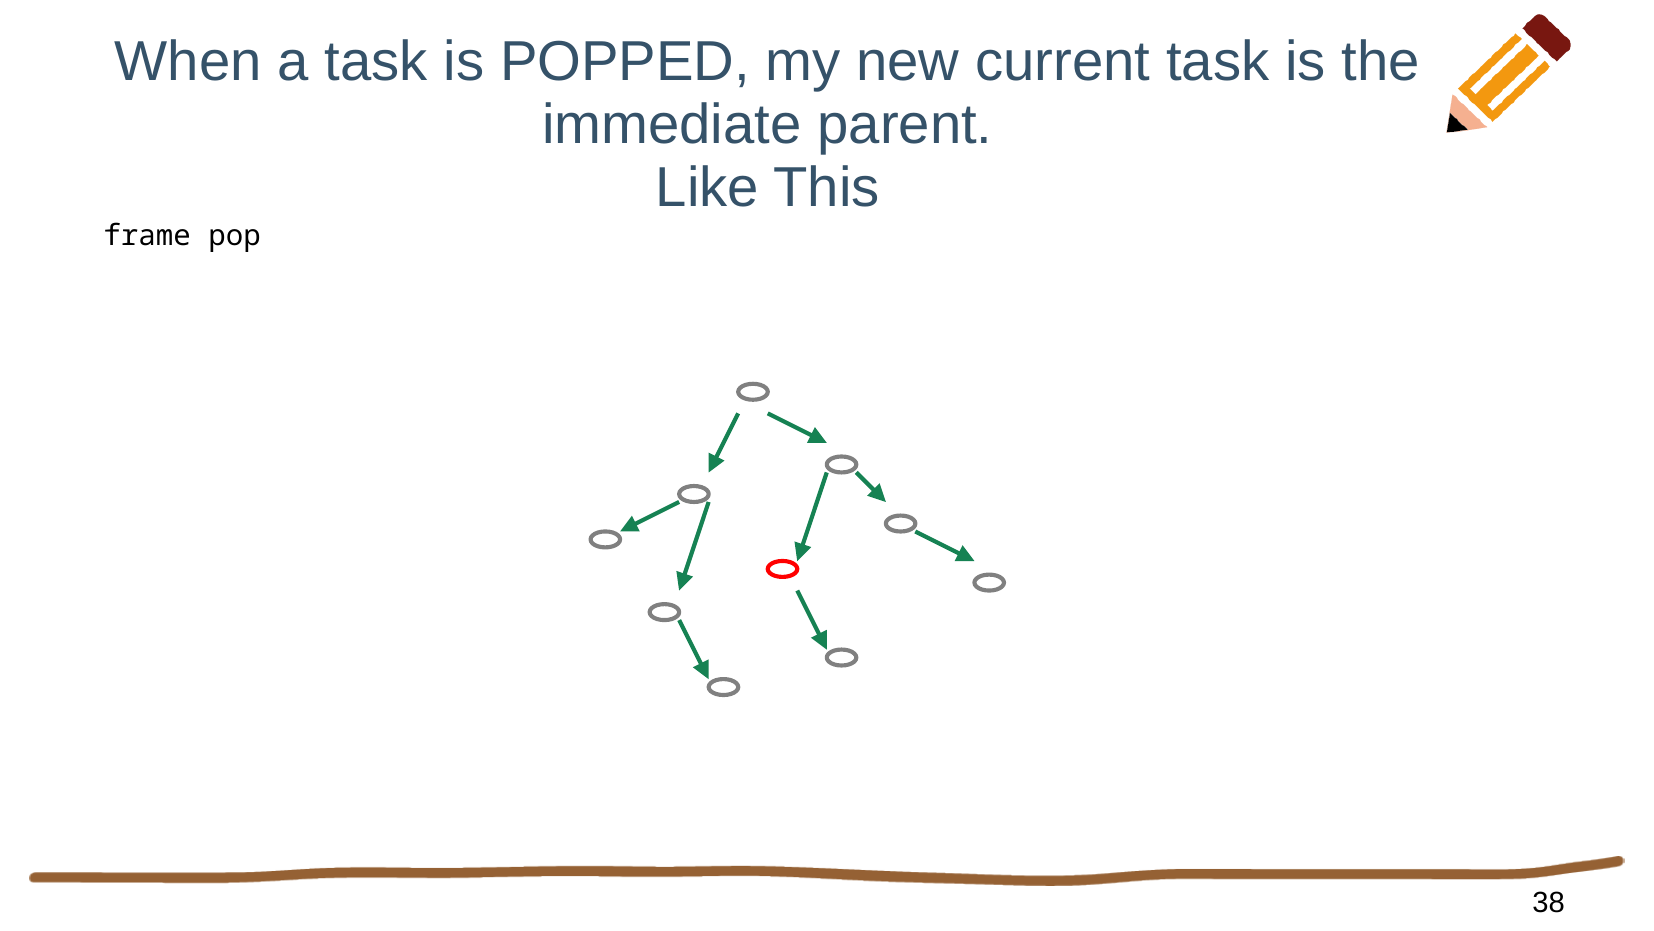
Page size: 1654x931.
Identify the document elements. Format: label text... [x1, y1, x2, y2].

title When a task is POPPED, my new current task is the immediate parent. Like This [88, 29, 1447, 237]
text_box [738, 383, 768, 400]
text_box [590, 531, 621, 548]
text_box [767, 560, 798, 577]
text_box frame pop [88, 206, 294, 251]
text_box [974, 574, 1004, 591]
text_box [679, 486, 709, 502]
text_box [826, 456, 857, 473]
text_box [708, 679, 739, 696]
text_box [826, 649, 857, 666]
picture [1446, 14, 1571, 133]
picture [29, 856, 1625, 886]
text_box [885, 515, 916, 532]
text_box [649, 604, 680, 621]
